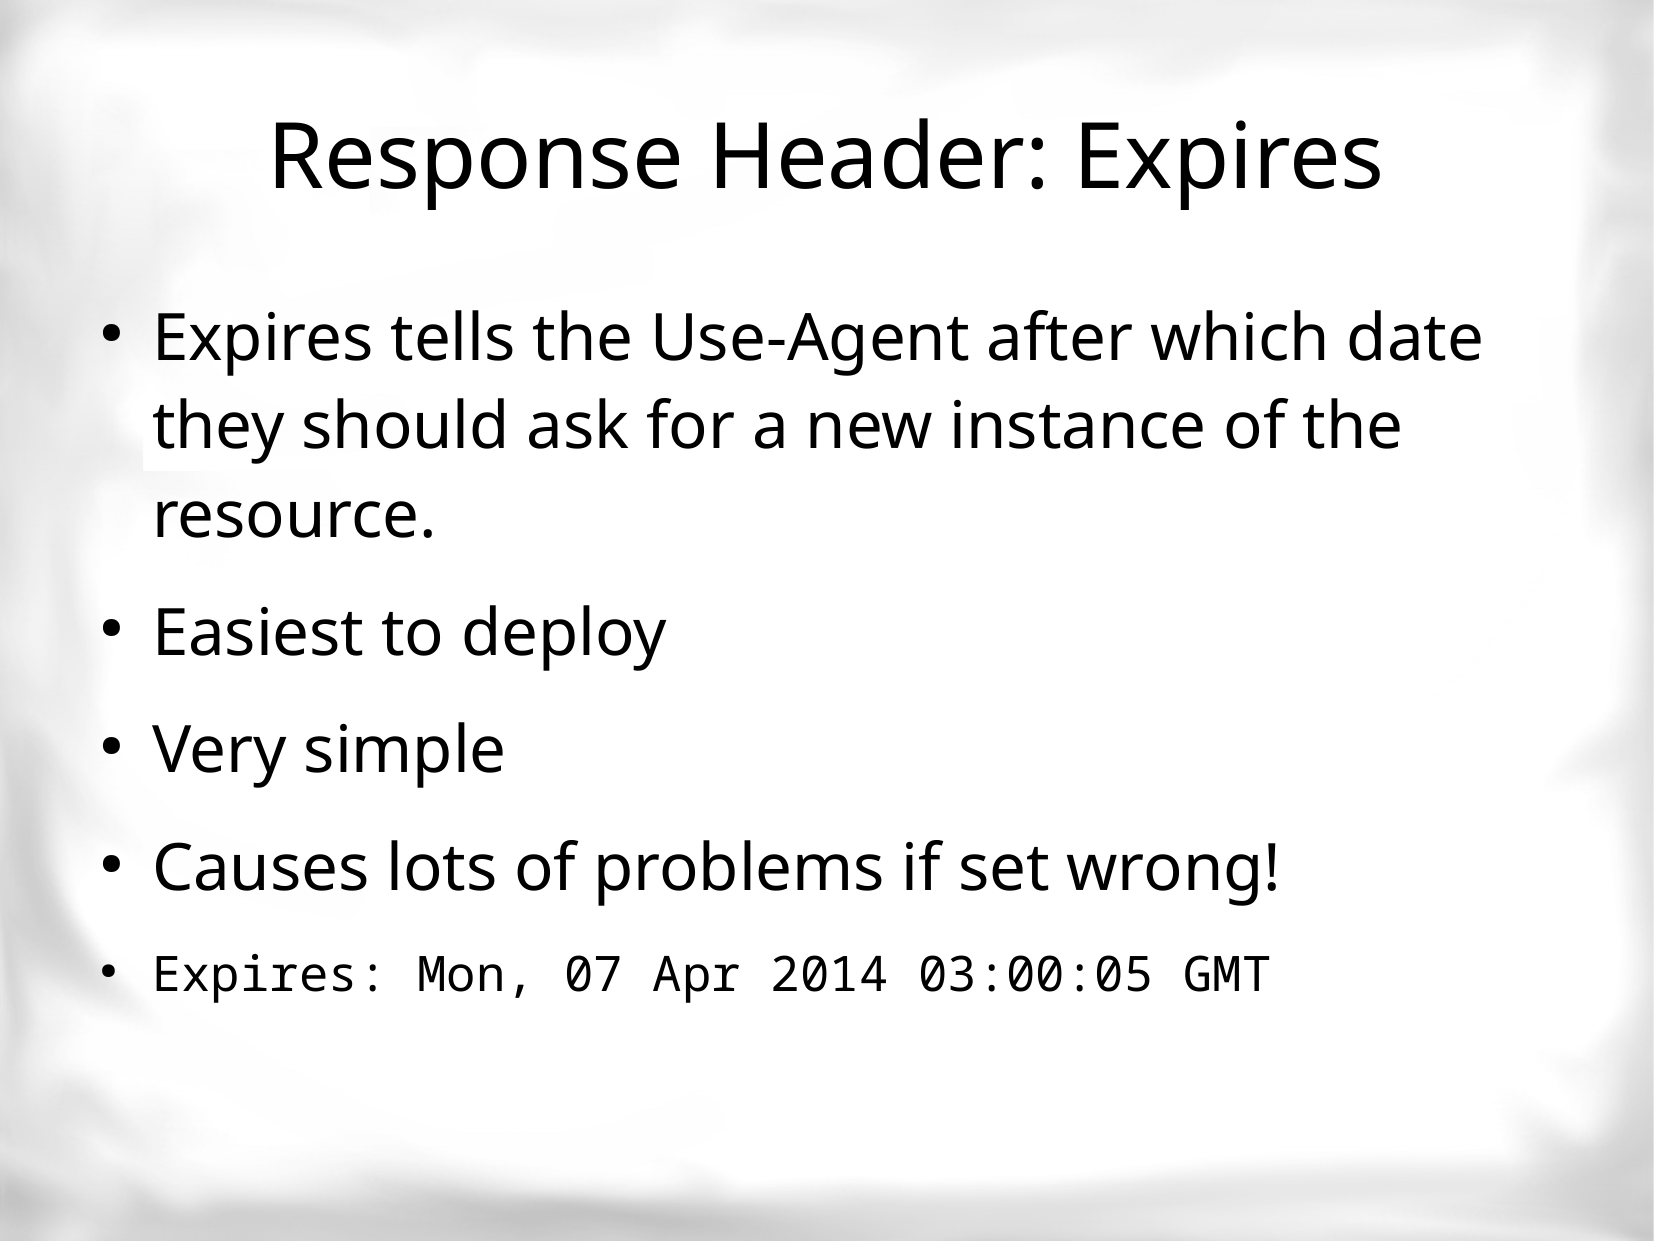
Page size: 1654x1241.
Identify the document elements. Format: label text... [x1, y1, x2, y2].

title Response Header: Expires [82, 49, 1571, 257]
picture [0, 0, 1654, 1241]
list Expires tells the Use-Agent after which date they should ask for a new instance of the resource. Easiest to deploy Very simple Causes lots of problems if set wrong! Expires: Mon, 07 Apr 2014 03:00:05 GMT [82, 290, 1571, 1010]
